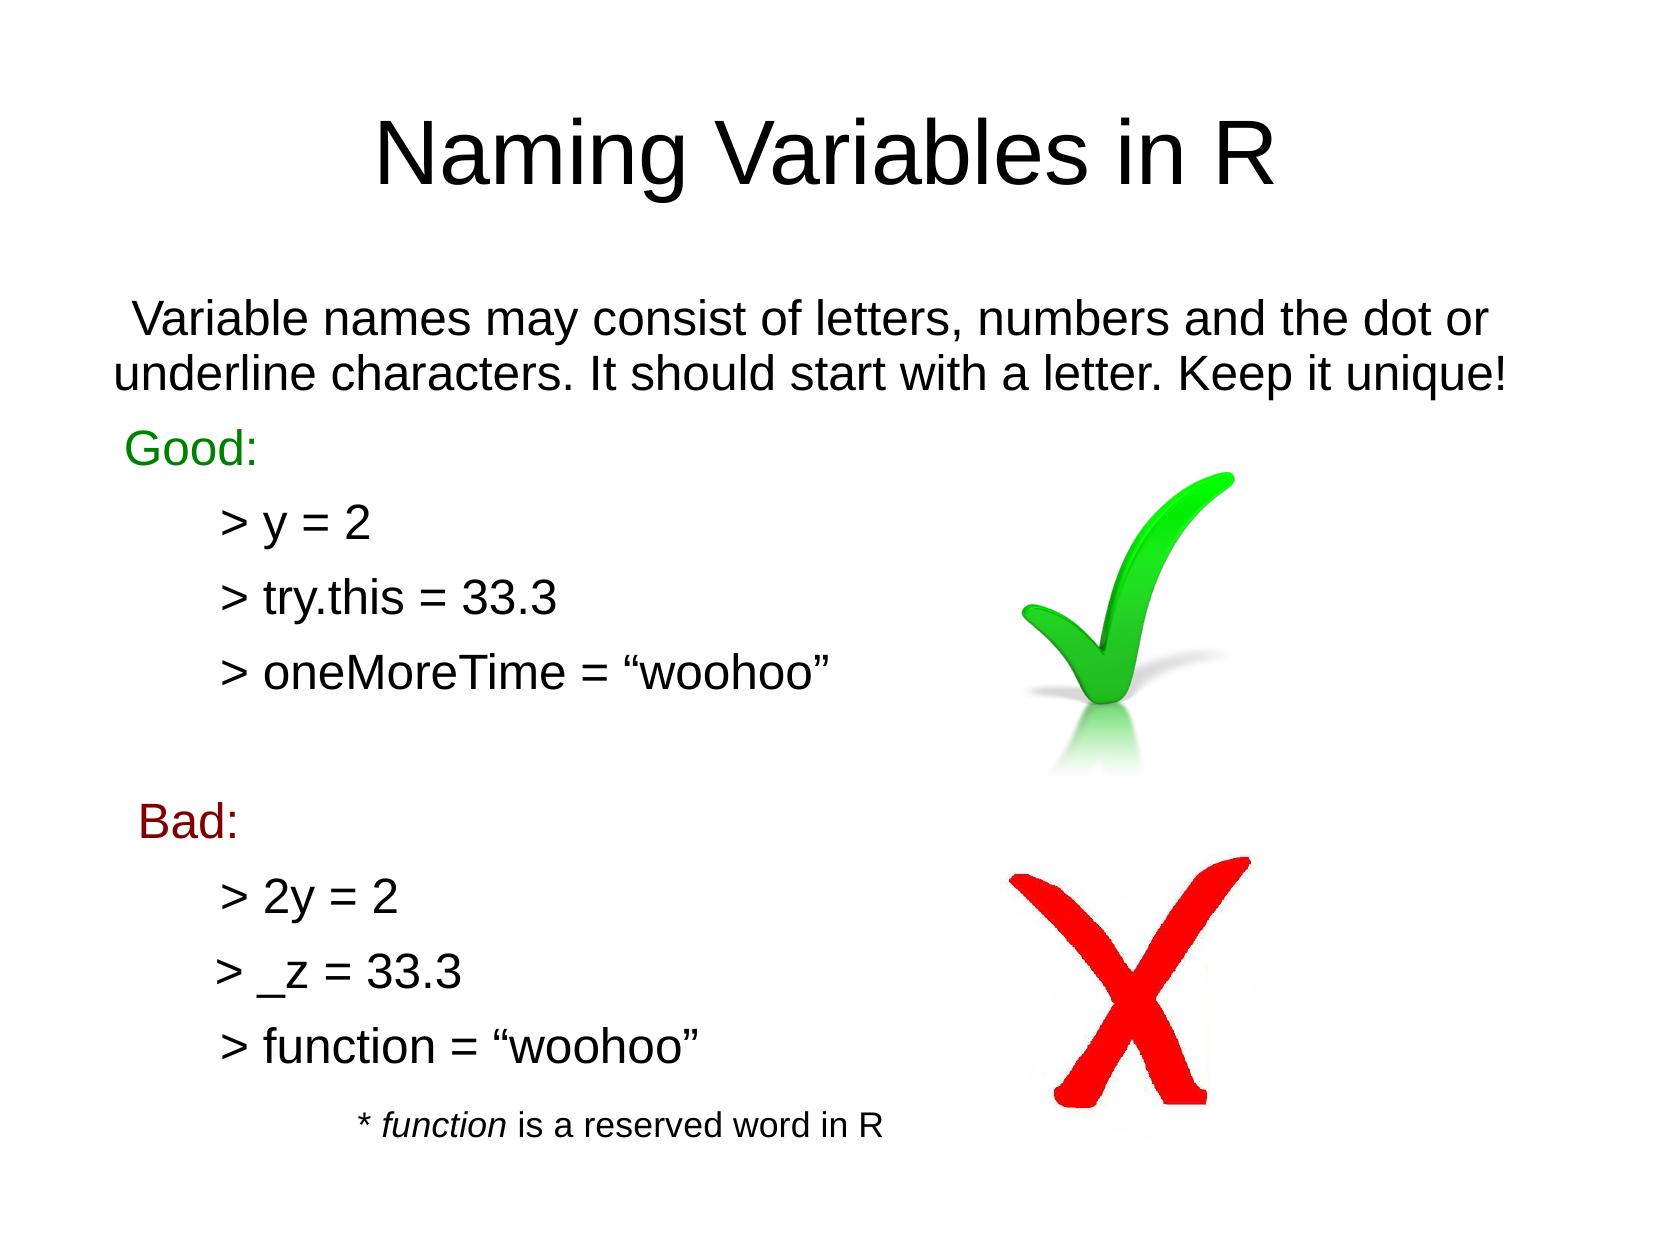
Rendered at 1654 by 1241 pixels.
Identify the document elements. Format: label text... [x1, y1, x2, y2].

title Naming Variables in R [82, 49, 1571, 257]
picture [975, 854, 1276, 1187]
list Variable names may consist of letters, numbers and the dot or underline characters. It should start with a letter. Keep it unique! Good: > y = 2 > try.this = 33.3 > oneMoreTime = “woohoo” Bad: > 2y = 2 > _z = 33.3 > function = “woohoo” * function is a reserved word in R [82, 290, 1538, 1171]
picture [975, 434, 1276, 779]
